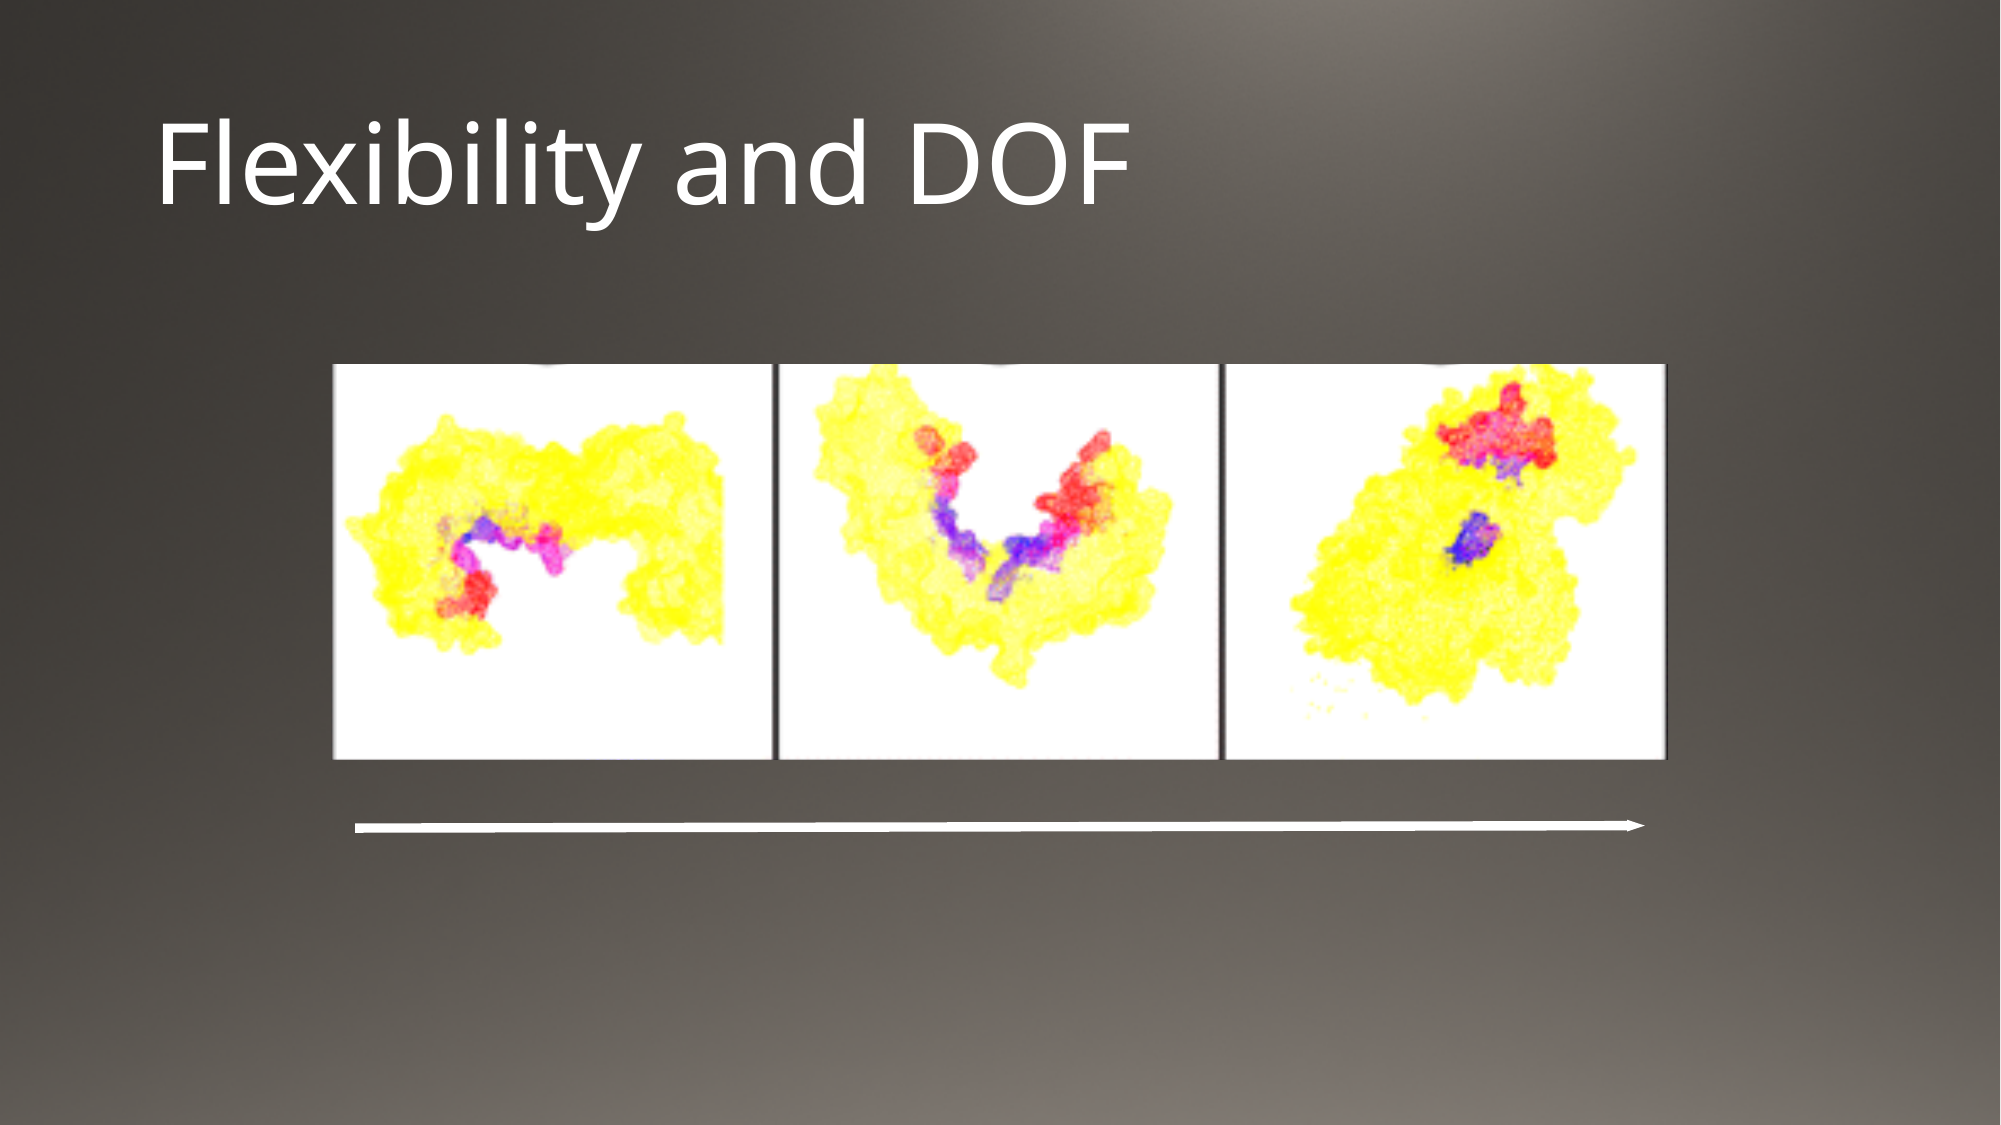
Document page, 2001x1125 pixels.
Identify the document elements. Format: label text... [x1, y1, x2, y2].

picture [331, 364, 1669, 760]
title Flexibility and DOF [137, 59, 1863, 278]
